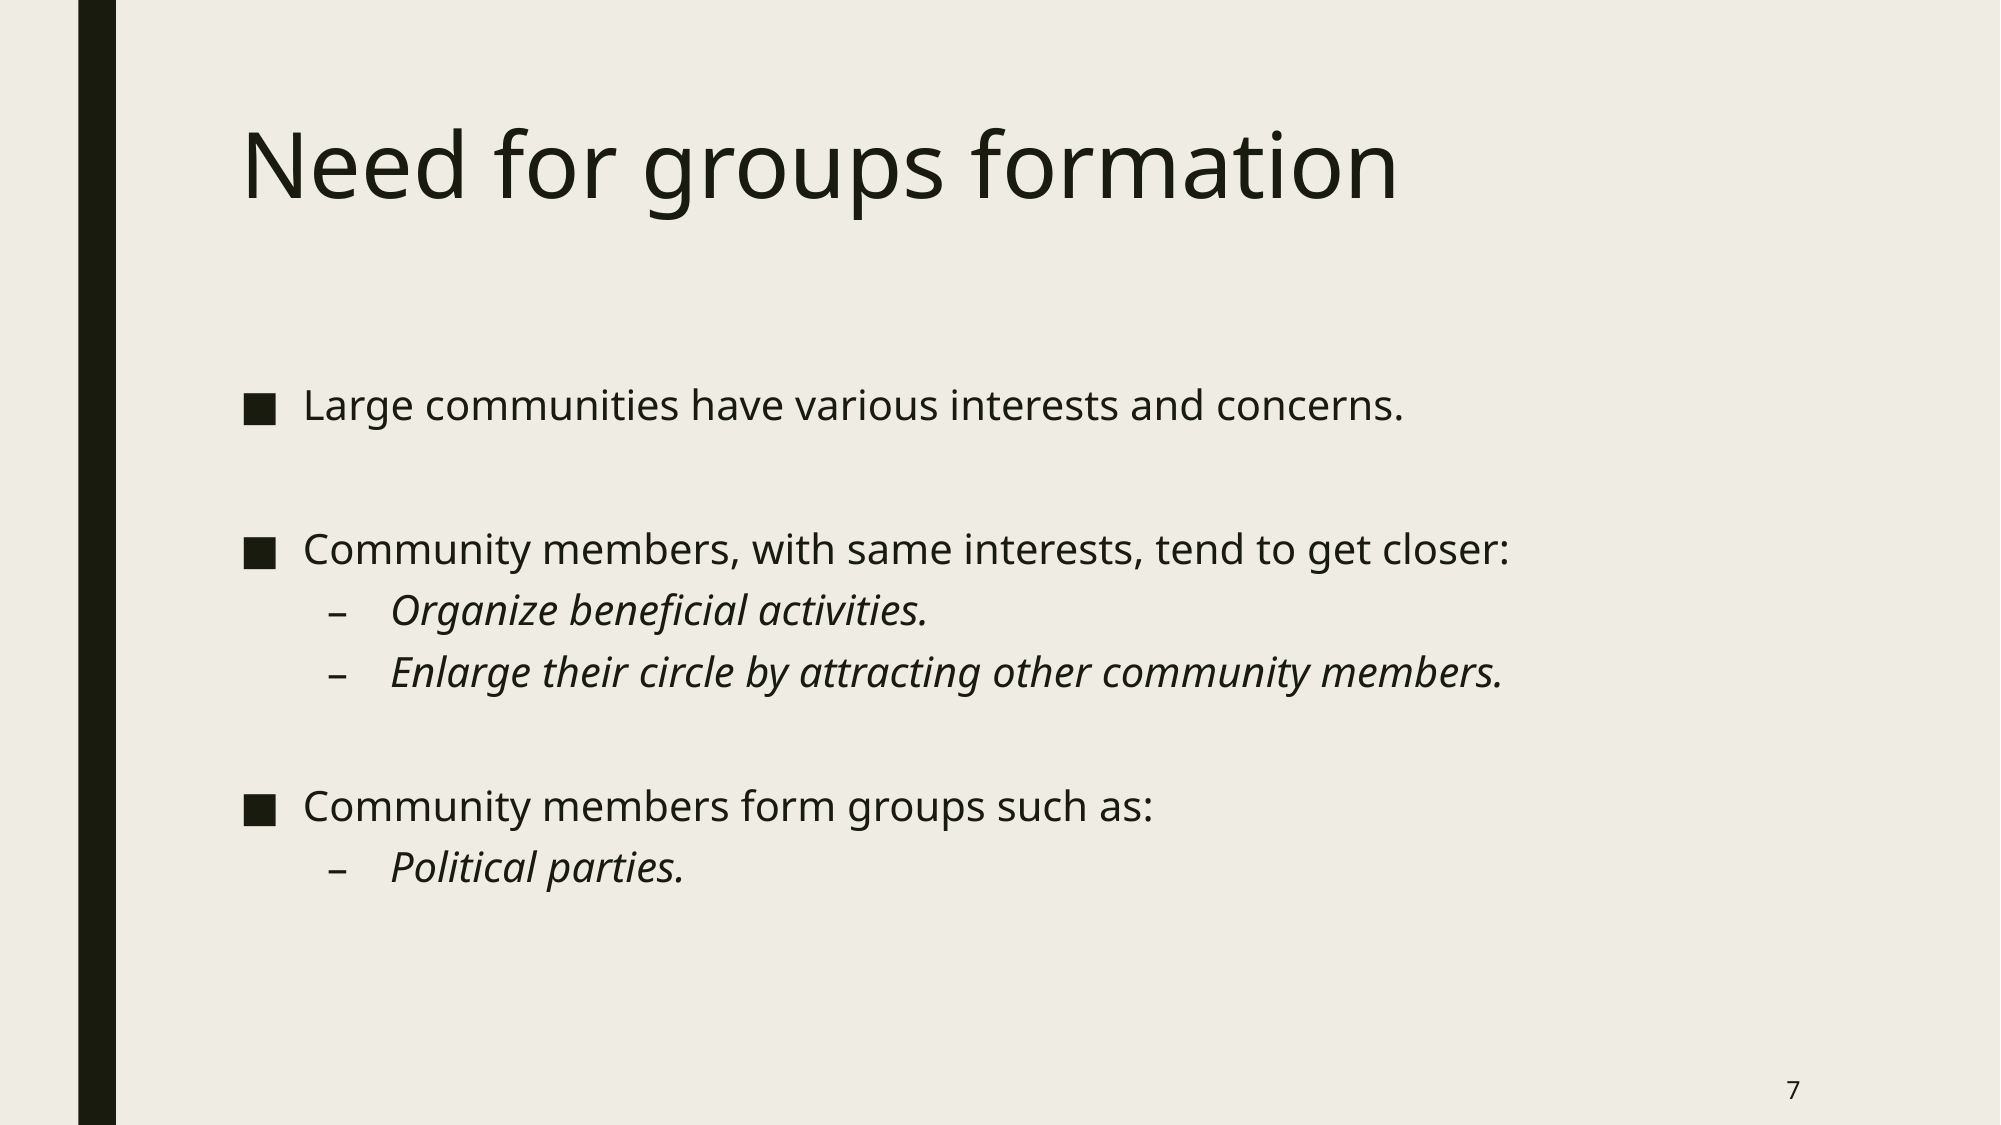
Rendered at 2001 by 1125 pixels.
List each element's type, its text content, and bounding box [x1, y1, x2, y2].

slide_number <number> [1553, 1058, 1816, 1125]
title Need for groups formation [225, 112, 1800, 357]
list Large communities have various interests and concerns. Community members, with same interests, tend to get closer: Organize beneficial activities. Enlarge their circle by attracting other community members. Community members form groups such as: Political parties. [225, 375, 1800, 963]
